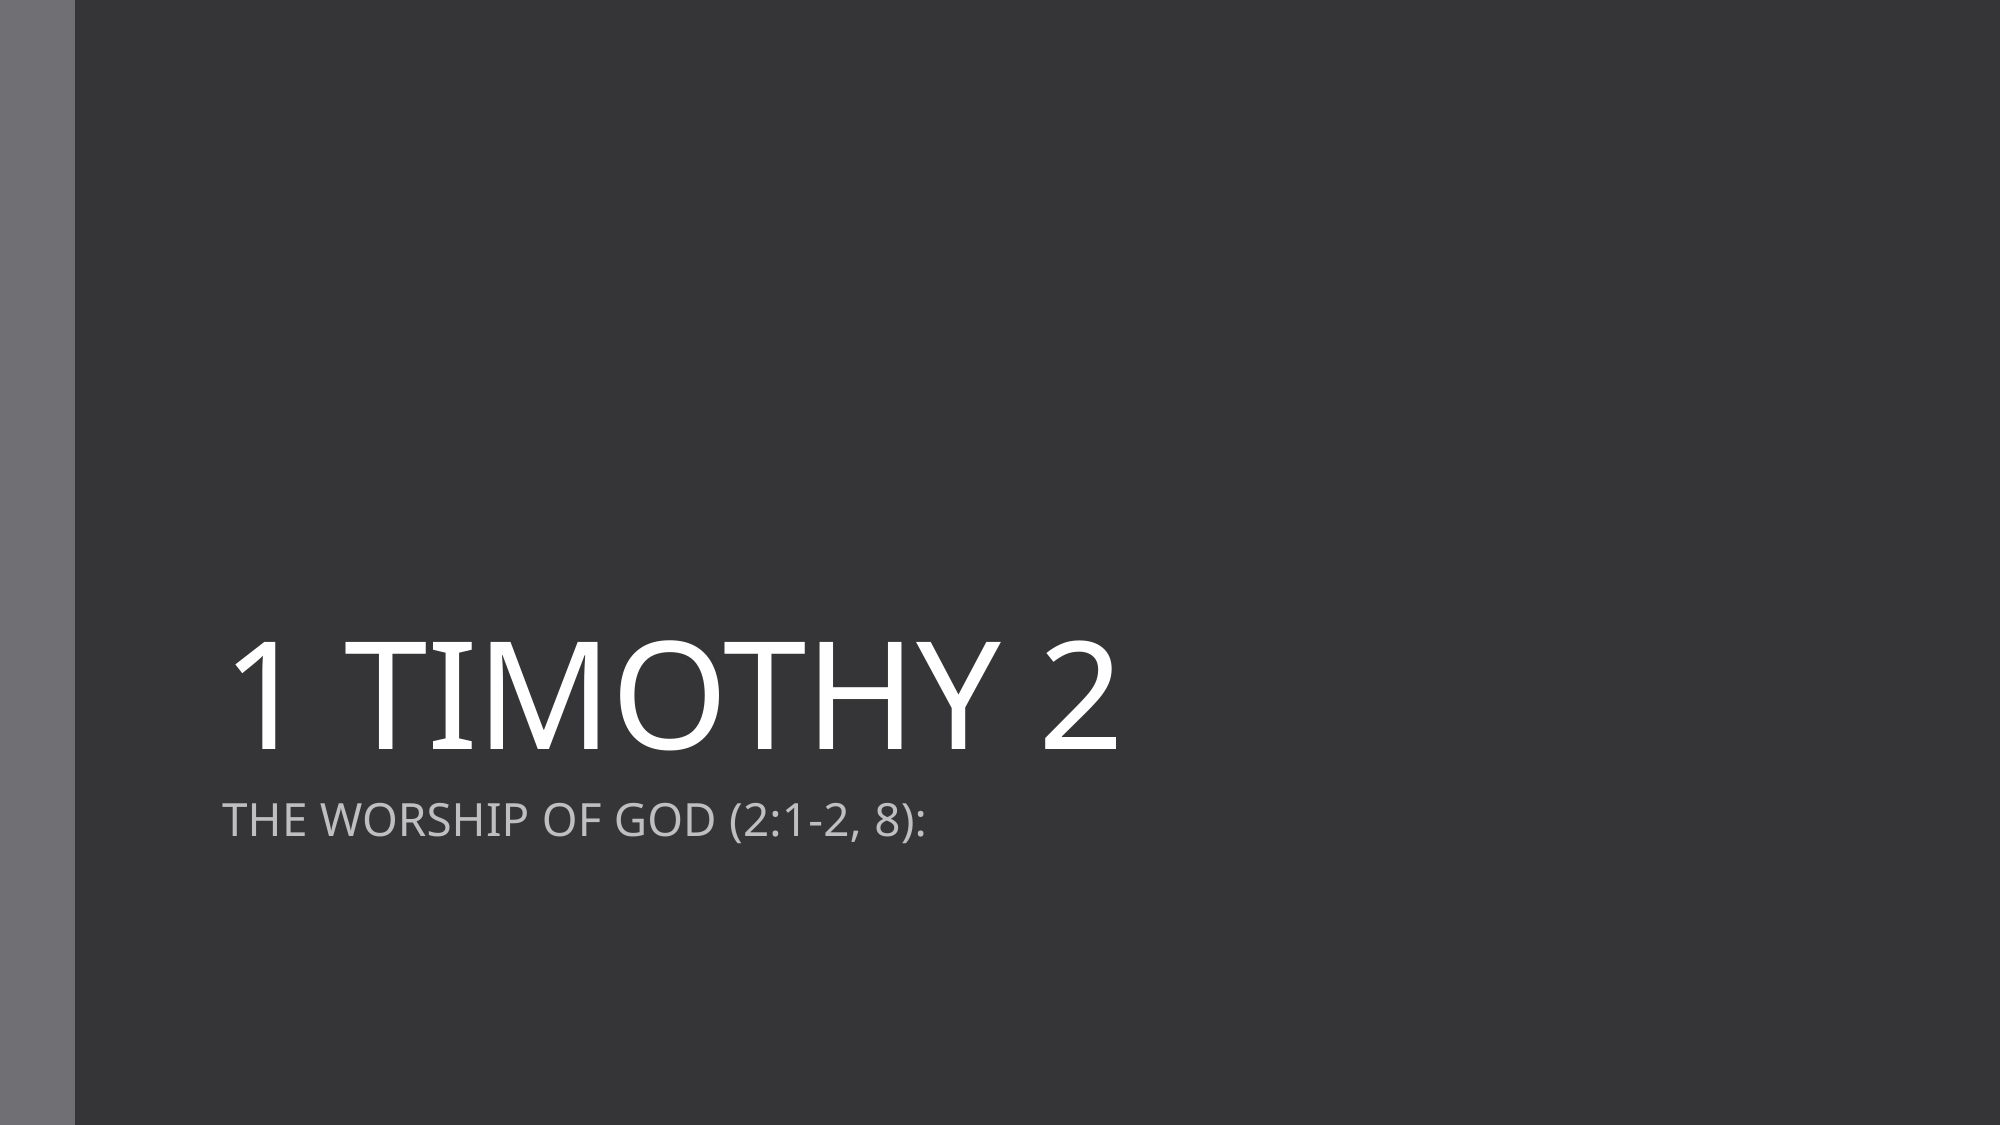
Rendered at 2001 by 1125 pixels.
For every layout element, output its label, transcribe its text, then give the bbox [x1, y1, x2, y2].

subtitle THE WORSHIP OF GOD (2:1-2, 8): [206, 787, 1752, 1066]
title 1 TIMOTHY 2 [206, 124, 1752, 787]
